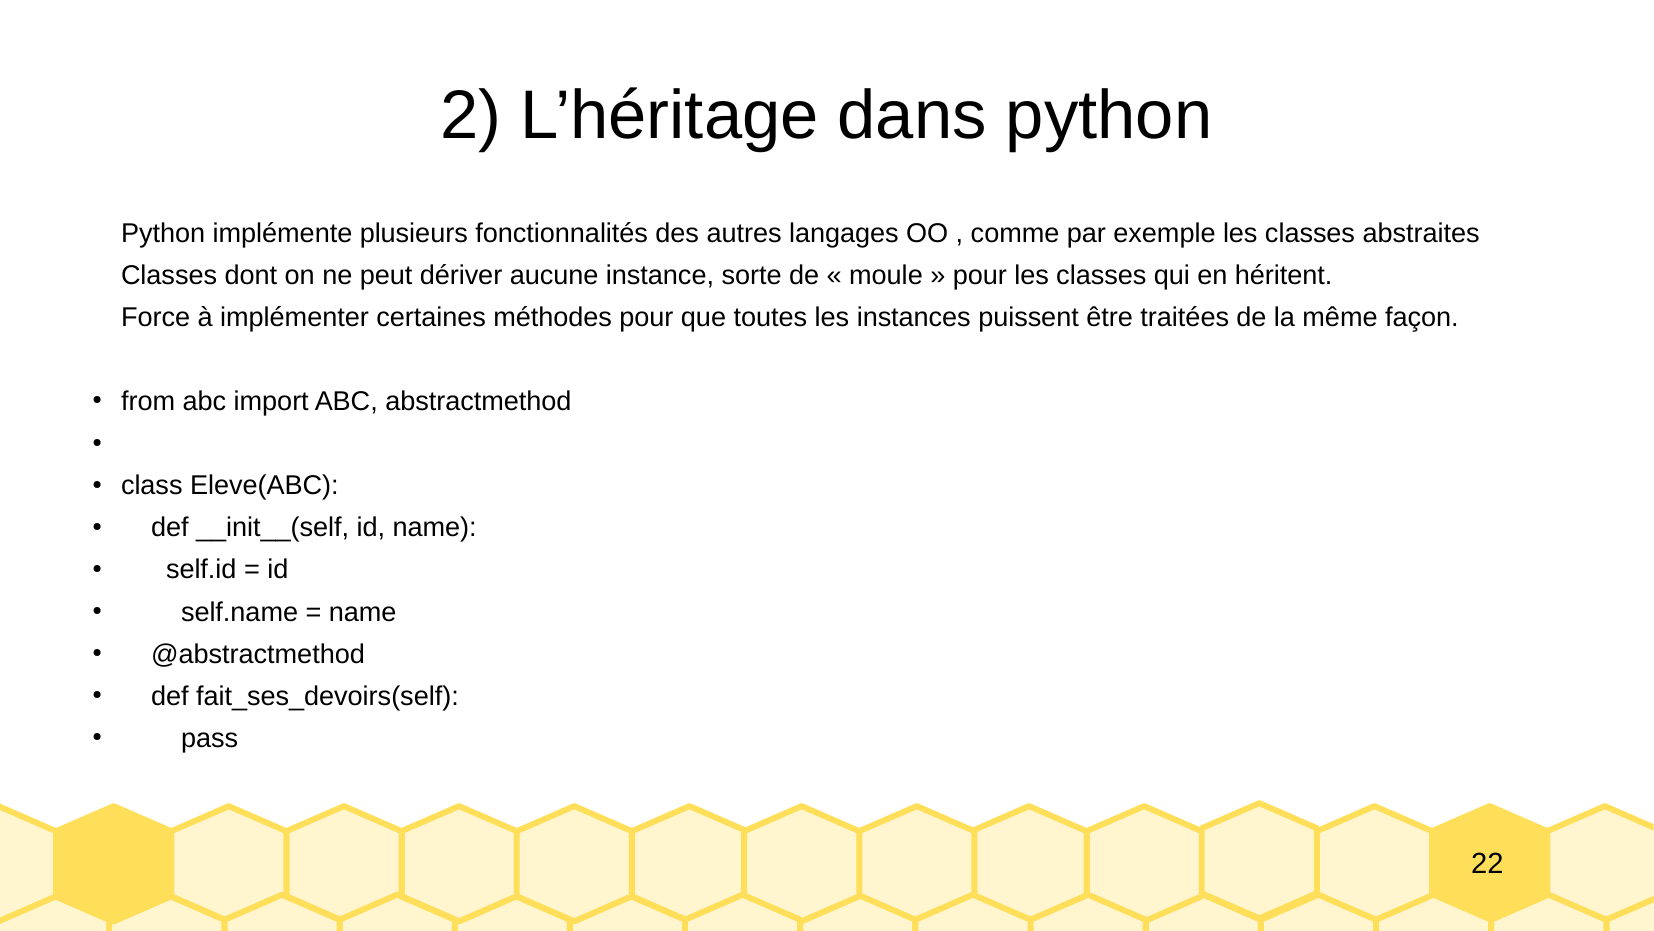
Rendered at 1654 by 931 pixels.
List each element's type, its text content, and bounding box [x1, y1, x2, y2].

title 2) L’héritage dans python [82, 37, 1571, 193]
list Python implémente plusieurs fonctionnalités des autres langages OO , comme par exemple les classes abstraites Classes dont on ne peut dériver aucune instance, sorte de « moule » pour les classes qui en héritent. Force à implémenter certaines méthodes pour que toutes les instances puissent être traitées de la même façon. from abc import ABC, abstractmethod class Eleve(ABC): def __init__(self, id, name): self.id = id self.name = name @abstractmethod def fait_ses_devoirs(self): pass [82, 217, 1571, 758]
